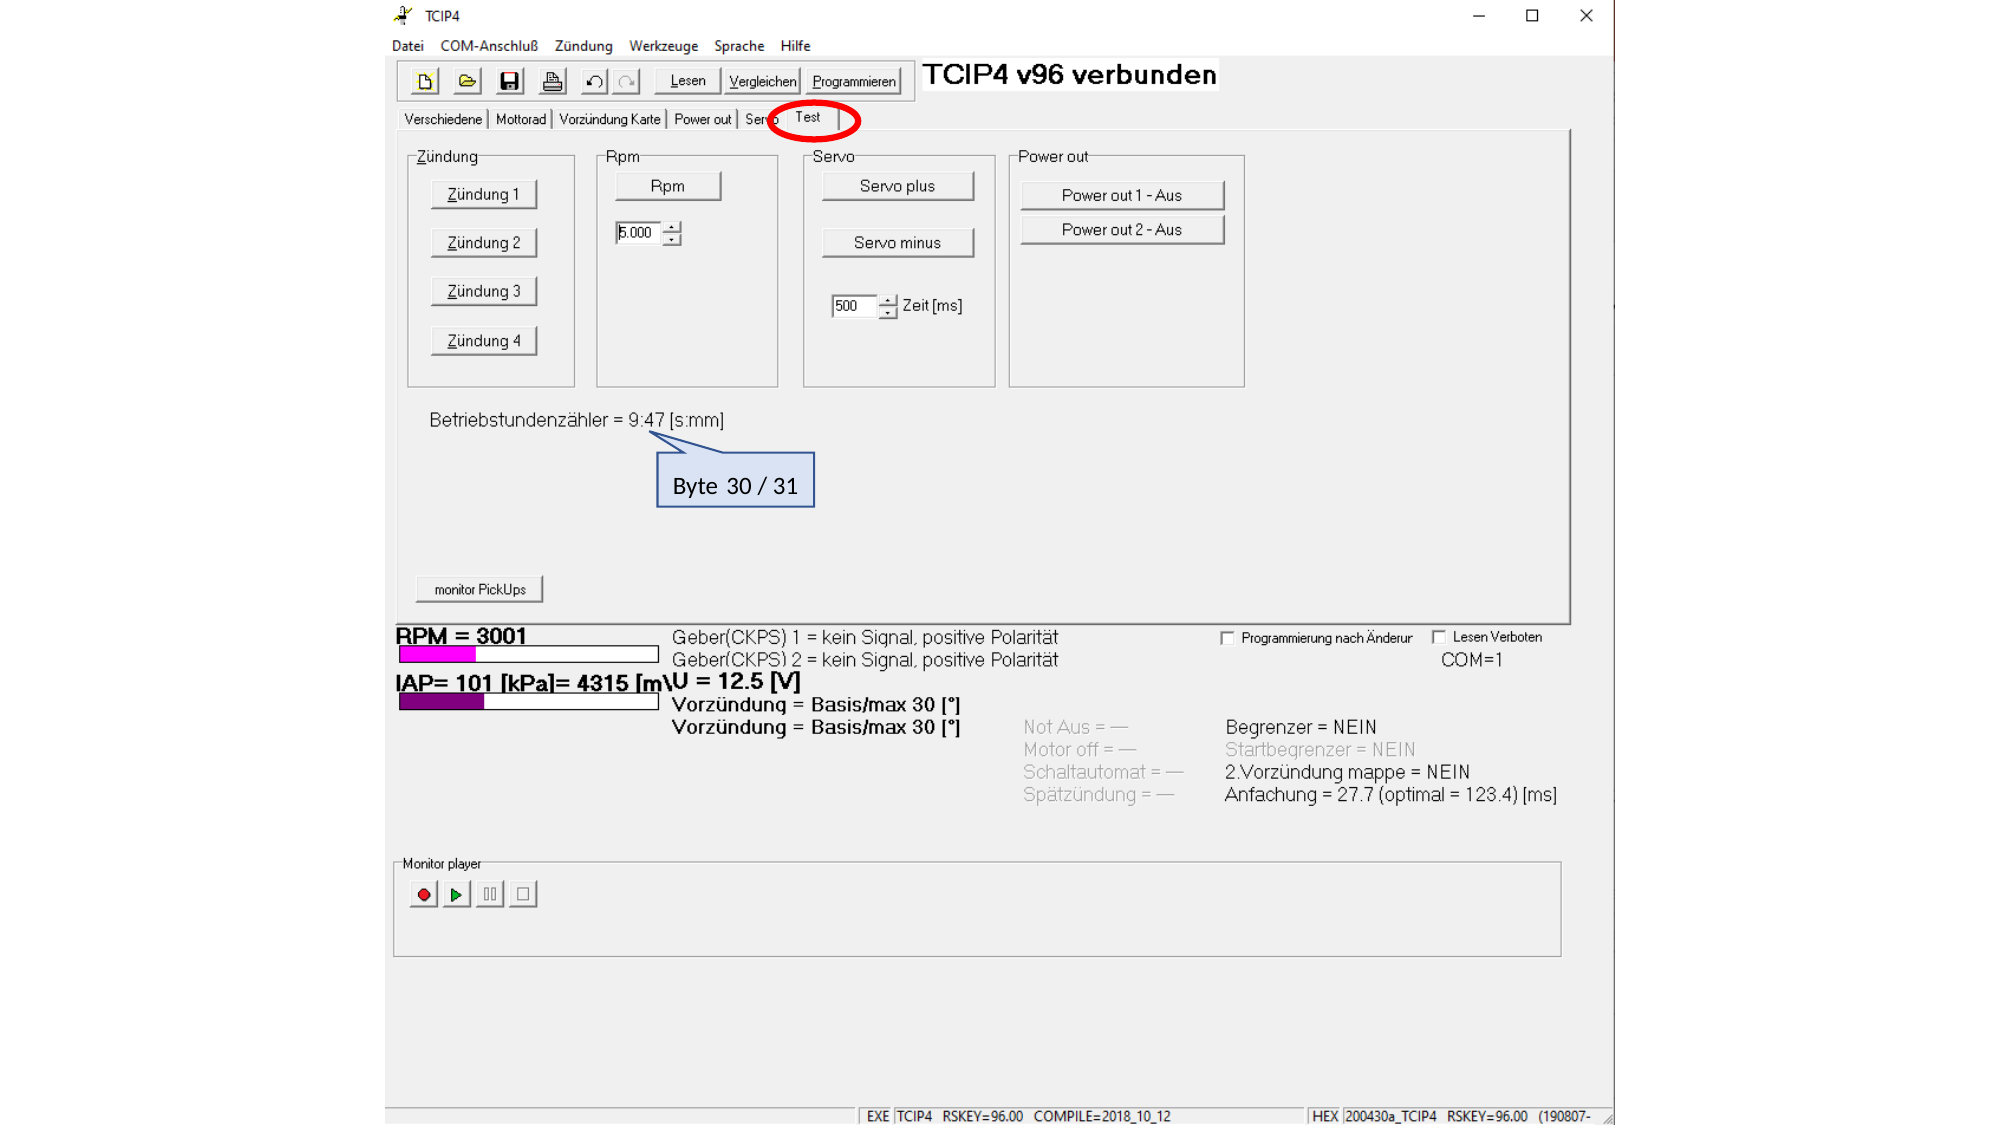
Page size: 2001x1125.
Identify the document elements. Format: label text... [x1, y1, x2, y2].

picture [385, 0, 1615, 1125]
text_box Byte 30 / 31 [649, 431, 815, 507]
